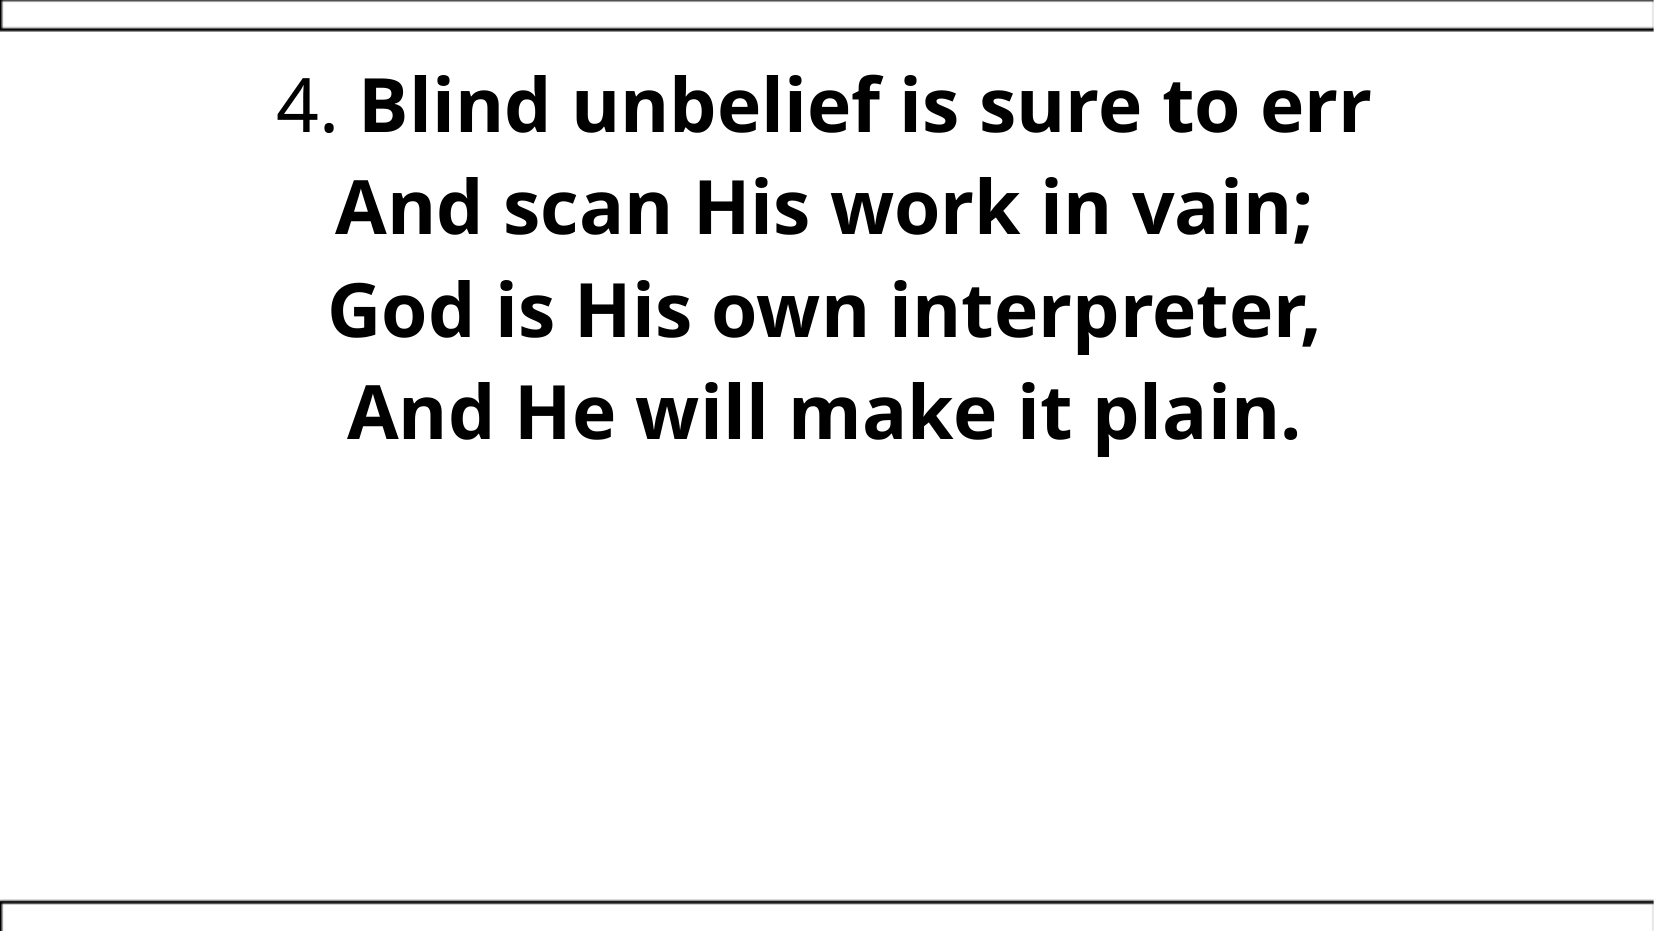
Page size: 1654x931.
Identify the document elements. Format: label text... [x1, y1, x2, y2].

picture [0, 0, 1654, 931]
text_box 4. Blind unbelief is sure to err And scan His work in vain; God is His own interpreter, And He will make it plain. [105, 45, 1546, 460]
